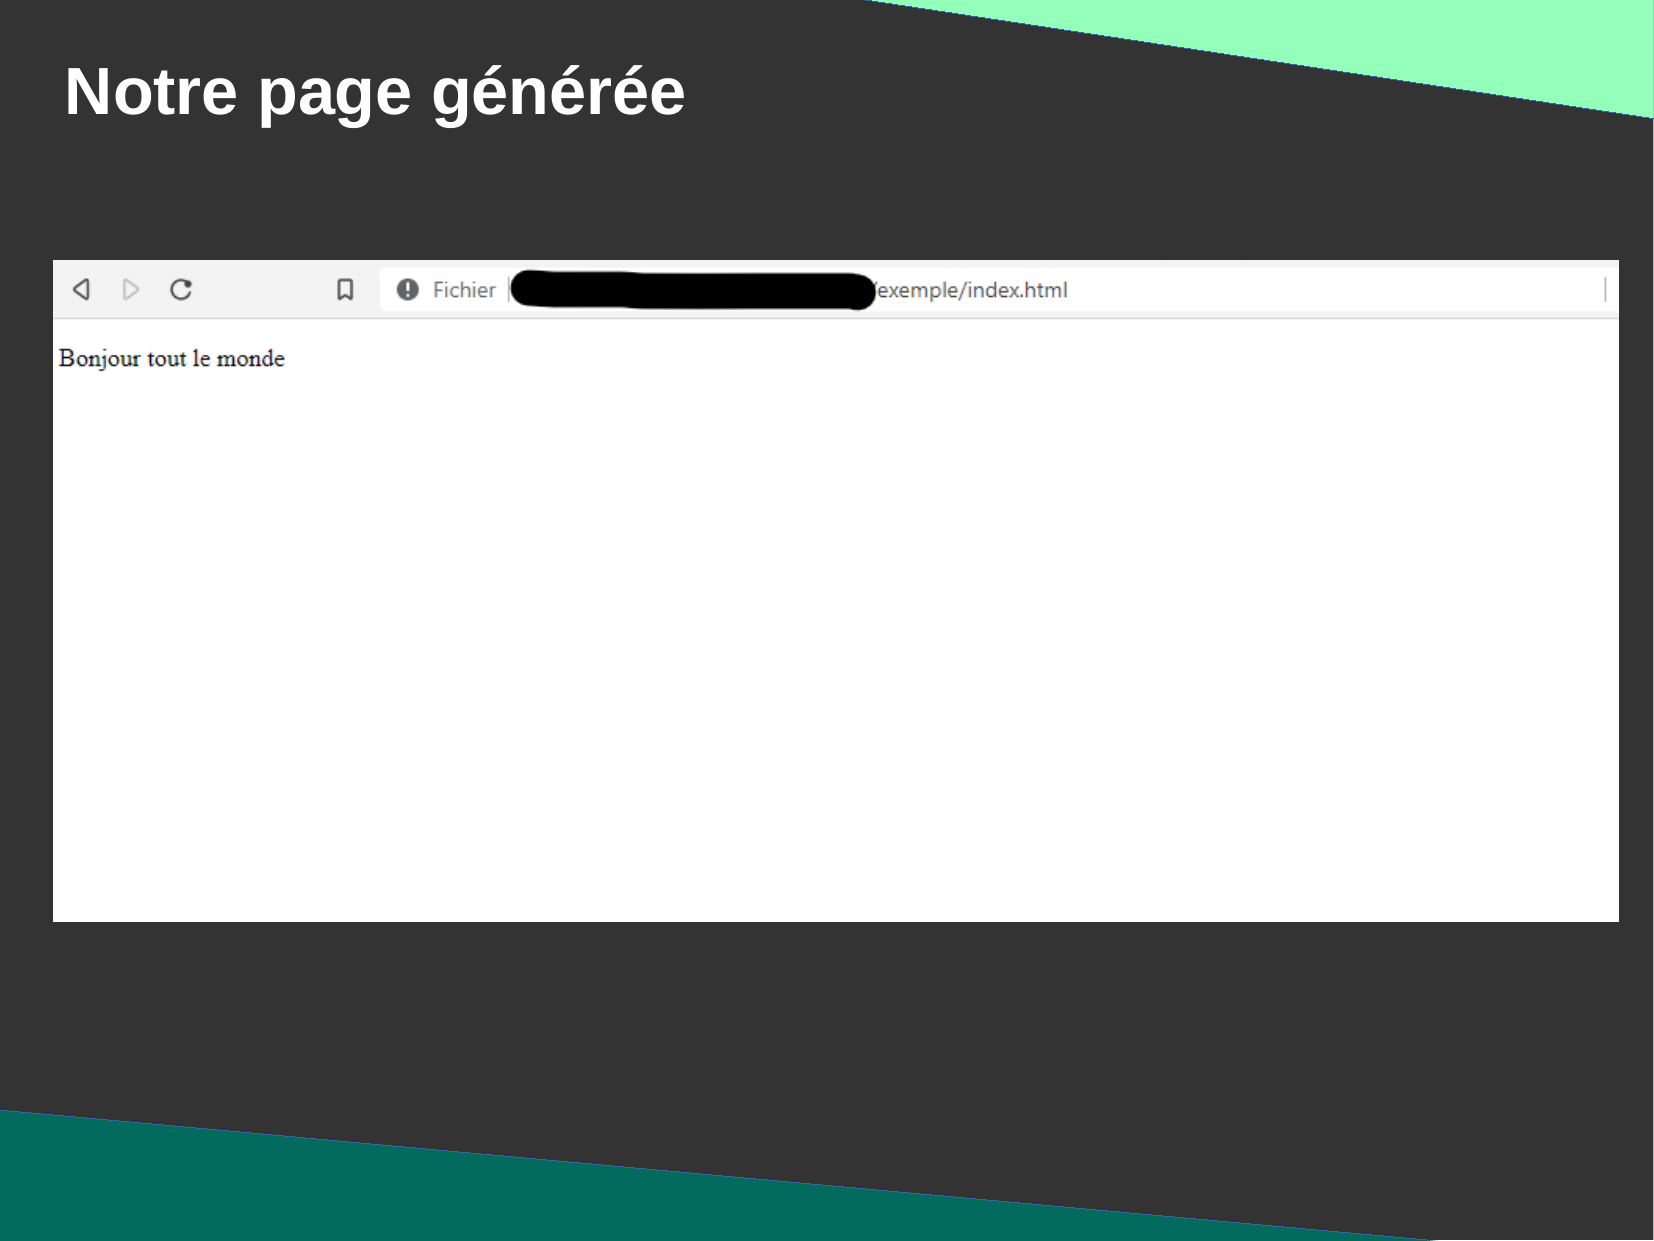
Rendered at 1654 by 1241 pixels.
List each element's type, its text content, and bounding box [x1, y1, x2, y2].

title Notre page générée [64, 54, 1553, 157]
text_box [865, 0, 1654, 119]
picture [53, 260, 1619, 922]
